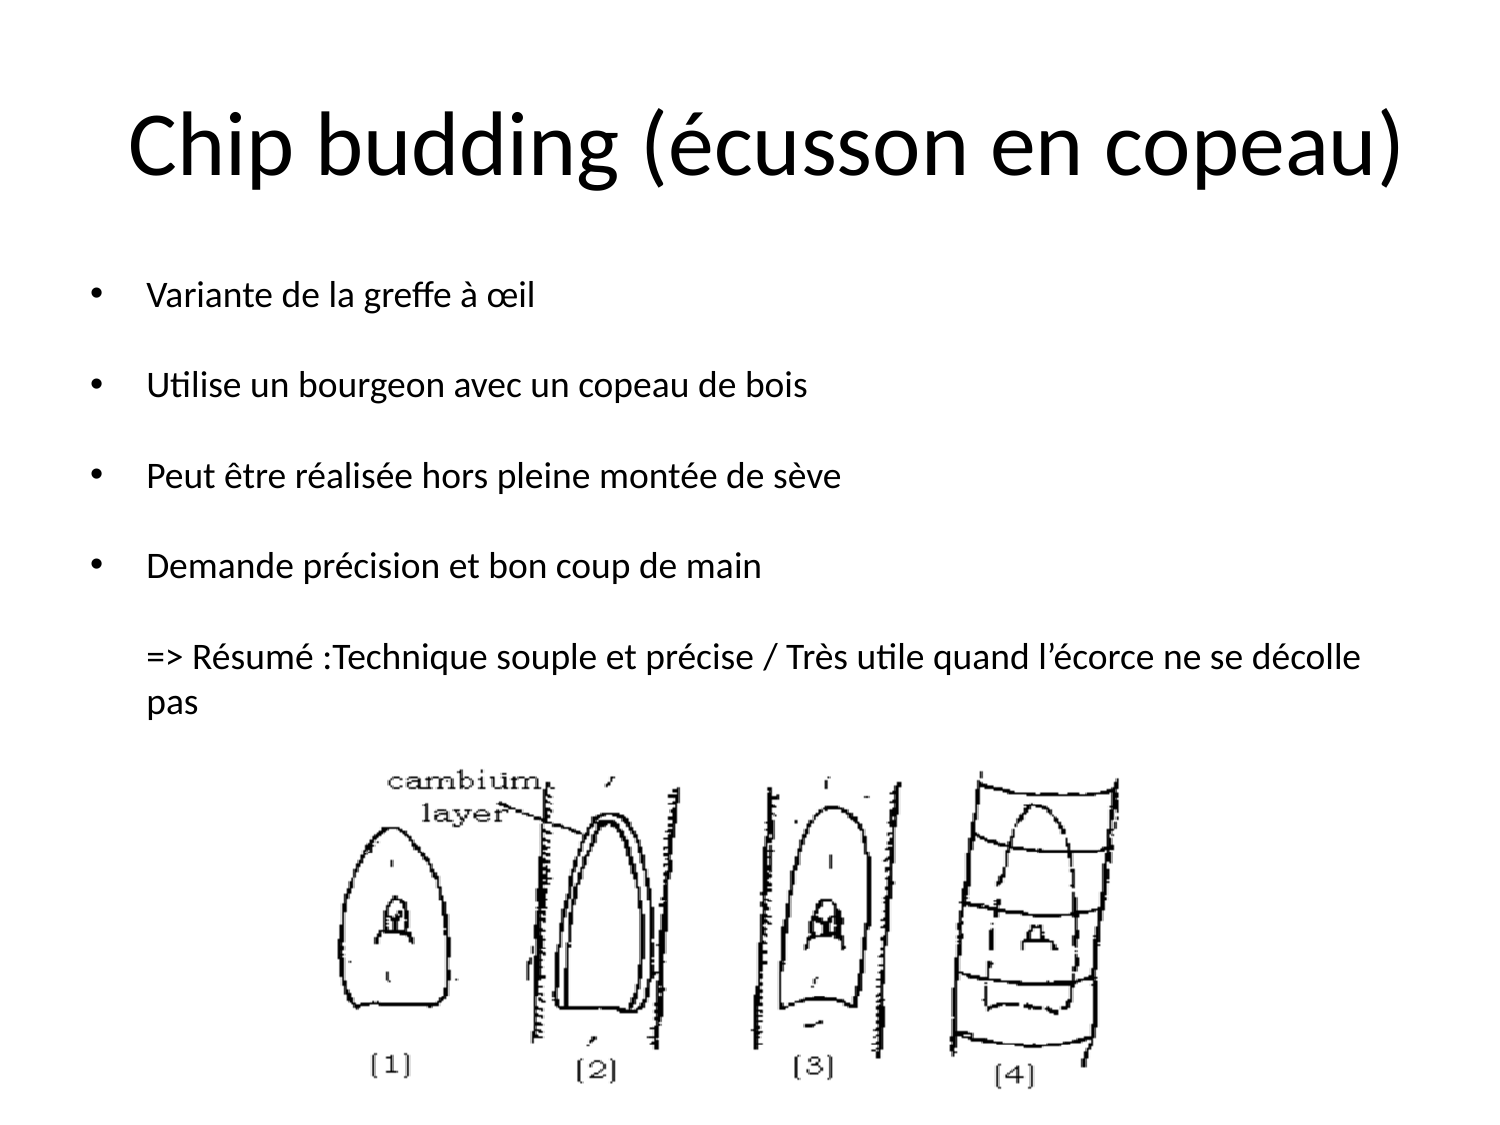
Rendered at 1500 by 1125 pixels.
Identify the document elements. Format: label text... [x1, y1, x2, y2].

list Variante de la greffe à œil Utilise un bourgeon avec un copeau de bois Peut être réalisée hors pleine montée de sève Demande précision et bon coup de main => Résumé :Technique souple et précise / Très utile quand l’écorce ne se décolle pas [75, 262, 1425, 1005]
title Chip budding (écusson en copeau) [59, 45, 1477, 233]
picture [324, 757, 1156, 1093]
